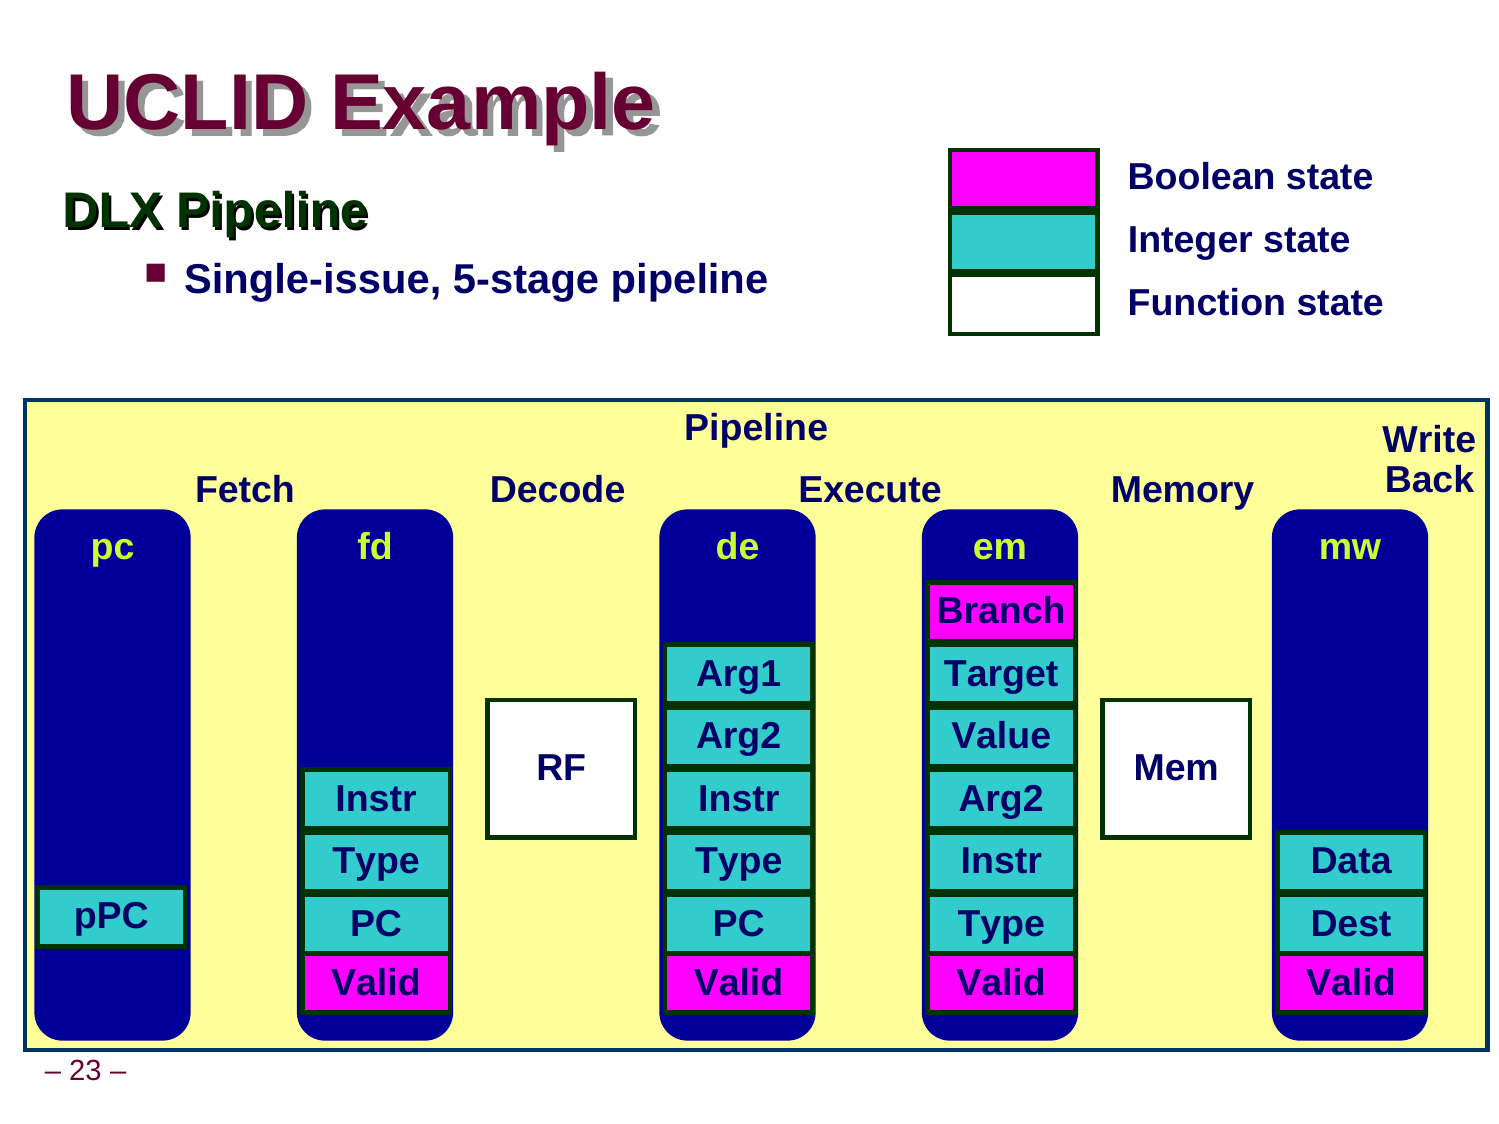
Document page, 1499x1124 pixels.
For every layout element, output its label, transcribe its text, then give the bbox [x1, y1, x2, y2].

text_box Value [927, 707, 1075, 767]
text_box Write Back [1374, 412, 1484, 509]
text_box Decode [482, 462, 633, 519]
text_box Instr [302, 769, 450, 829]
text_box Memory [1103, 462, 1262, 519]
text_box Integer state [1120, 212, 1359, 269]
text_box Instr [927, 832, 1075, 892]
text_box [950, 212, 1098, 272]
text_box Valid [927, 954, 1075, 1013]
text_box Arg2 [927, 769, 1075, 829]
text_box Type [927, 894, 1075, 954]
text_box Instr [664, 769, 813, 829]
text_box RF [487, 699, 636, 838]
text_box pc [37, 512, 188, 1038]
text_box PC [664, 894, 813, 954]
text_box Mem [1102, 699, 1250, 838]
text_box Type [664, 832, 813, 892]
list DLX Pipeline Single-issue, 5-stage pipeline [47, 174, 1409, 376]
text_box Data [1277, 832, 1425, 892]
text_box de [662, 512, 813, 1038]
text_box Fetch [187, 462, 303, 519]
text_box mw [1275, 512, 1426, 1038]
text_box Valid [1277, 954, 1425, 1013]
text_box PC [302, 894, 450, 954]
text_box Valid [664, 954, 813, 1013]
text_box Valid [302, 954, 450, 1013]
text_box Arg2 [664, 707, 813, 767]
text_box fd [300, 512, 451, 1038]
text_box Function state [1120, 275, 1392, 331]
text_box [950, 149, 1098, 209]
title UCLID Example [66, 40, 1495, 169]
text_box [950, 275, 1098, 334]
text_box Type [302, 832, 450, 892]
text_box Branch [927, 582, 1075, 642]
text_box Target [927, 644, 1075, 704]
text_box Dest [1277, 894, 1425, 954]
text_box pPC [37, 887, 186, 947]
text_box em [924, 512, 1076, 1038]
text_box Pipeline [24, 399, 1488, 1050]
text_box Boolean state [1120, 150, 1382, 206]
text_box Arg1 [664, 644, 813, 704]
text_box Execute [790, 462, 950, 519]
